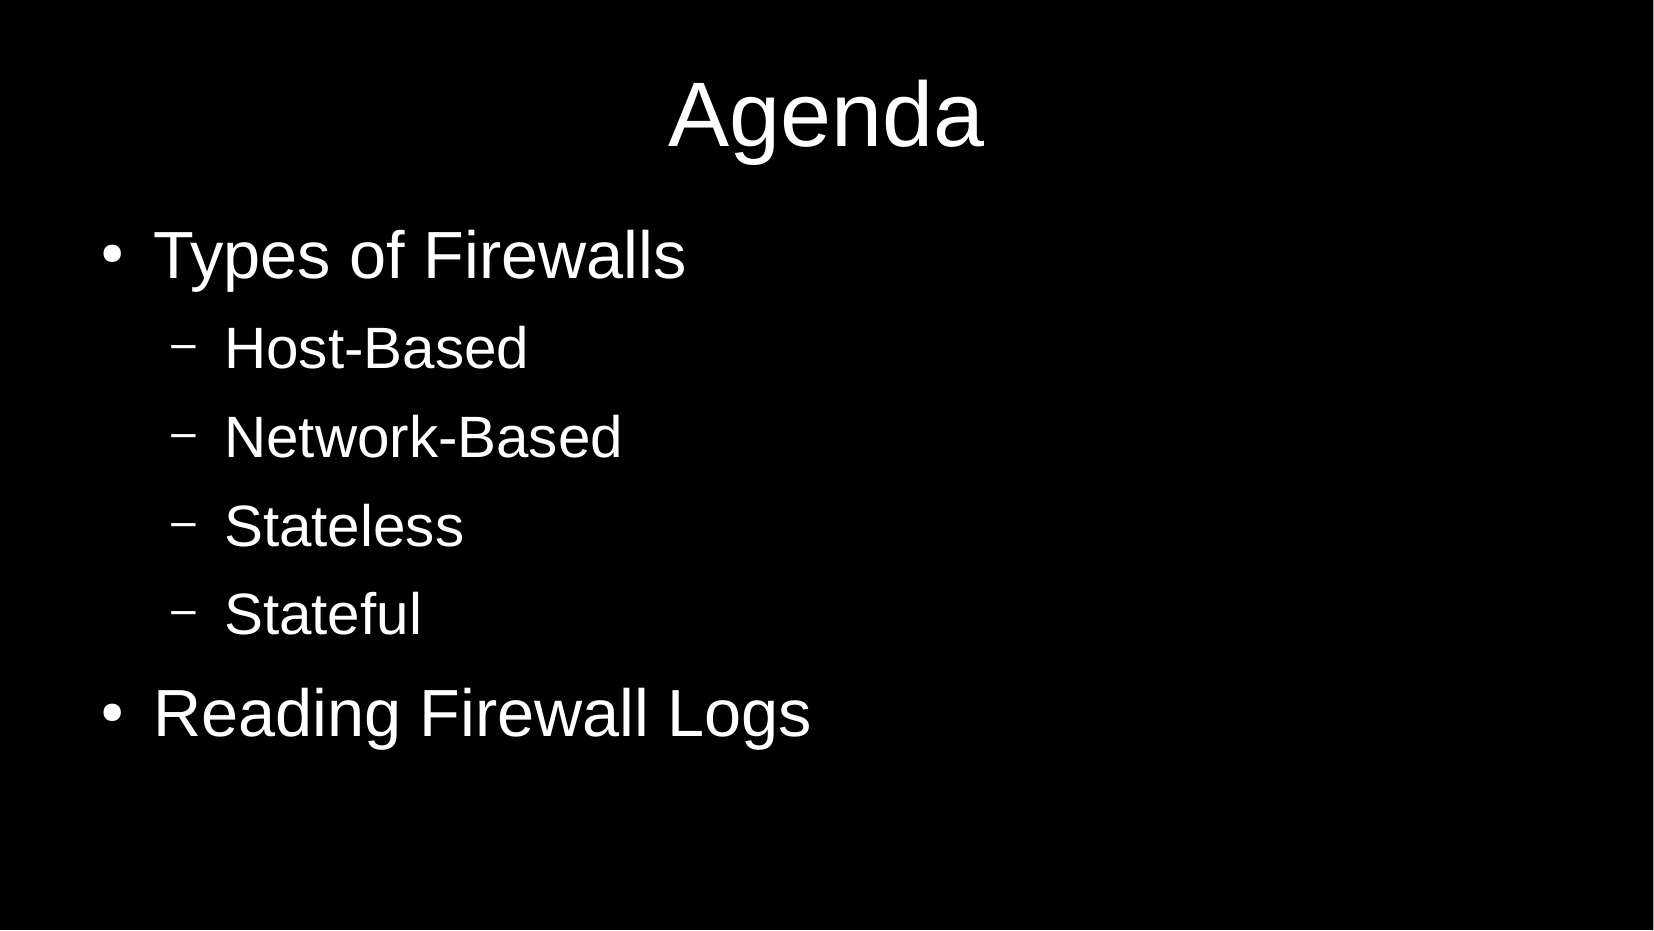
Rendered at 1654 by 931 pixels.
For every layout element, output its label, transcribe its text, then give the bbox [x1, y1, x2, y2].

title Agenda [82, 37, 1571, 193]
list Types of Firewalls Host-Based Network-Based Stateless Stateful Reading Firewall Logs [82, 217, 1571, 758]
